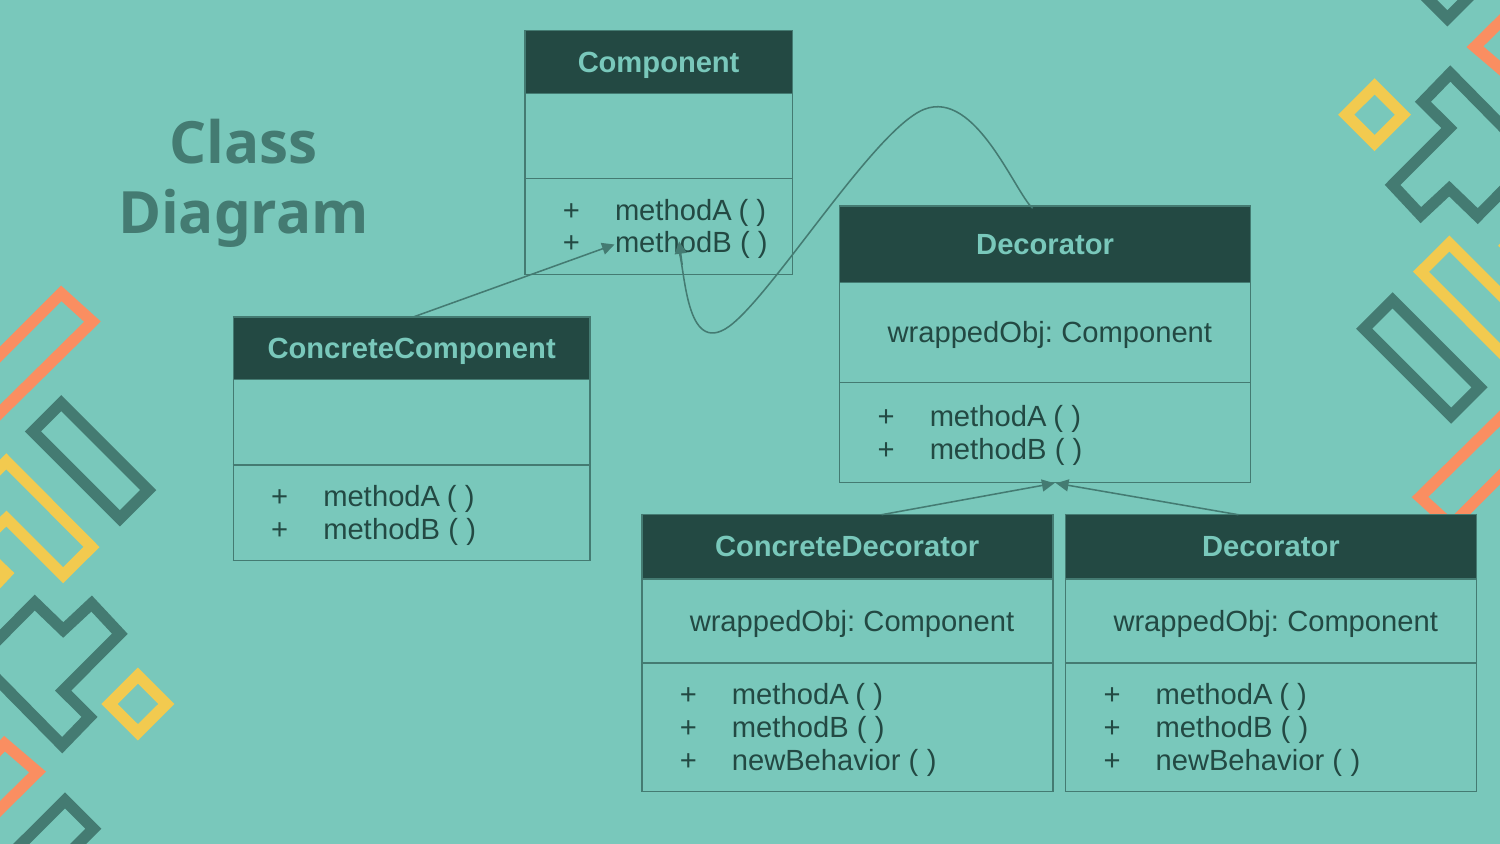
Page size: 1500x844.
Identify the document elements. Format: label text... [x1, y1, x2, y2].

table_cell methodA ( ) methodB ( ) [234, 466, 589, 560]
table_header ConcreteComponent [234, 318, 589, 379]
table_header Decorator [840, 207, 1250, 282]
table_cell wrappedObj: Component [1066, 580, 1476, 662]
table_header Component [526, 31, 792, 93]
title Class Diagram [24, 90, 463, 184]
table_header ConcreteDecorator [643, 515, 1052, 578]
table_cell wrappedObj: Component [643, 580, 1052, 662]
table_cell [526, 94, 792, 178]
table_cell methodA ( ) methodB ( ) [840, 383, 1250, 482]
table_cell wrappedObj: Component [840, 283, 1250, 382]
table_cell methodA ( ) methodB ( ) newBehavior ( ) [1066, 664, 1476, 791]
table_cell methodA ( ) methodB ( ) newBehavior ( ) [643, 664, 1052, 791]
table_header Decorator [1066, 515, 1476, 578]
table_cell [234, 380, 589, 464]
table_cell methodA ( ) methodB ( ) [526, 179, 792, 274]
